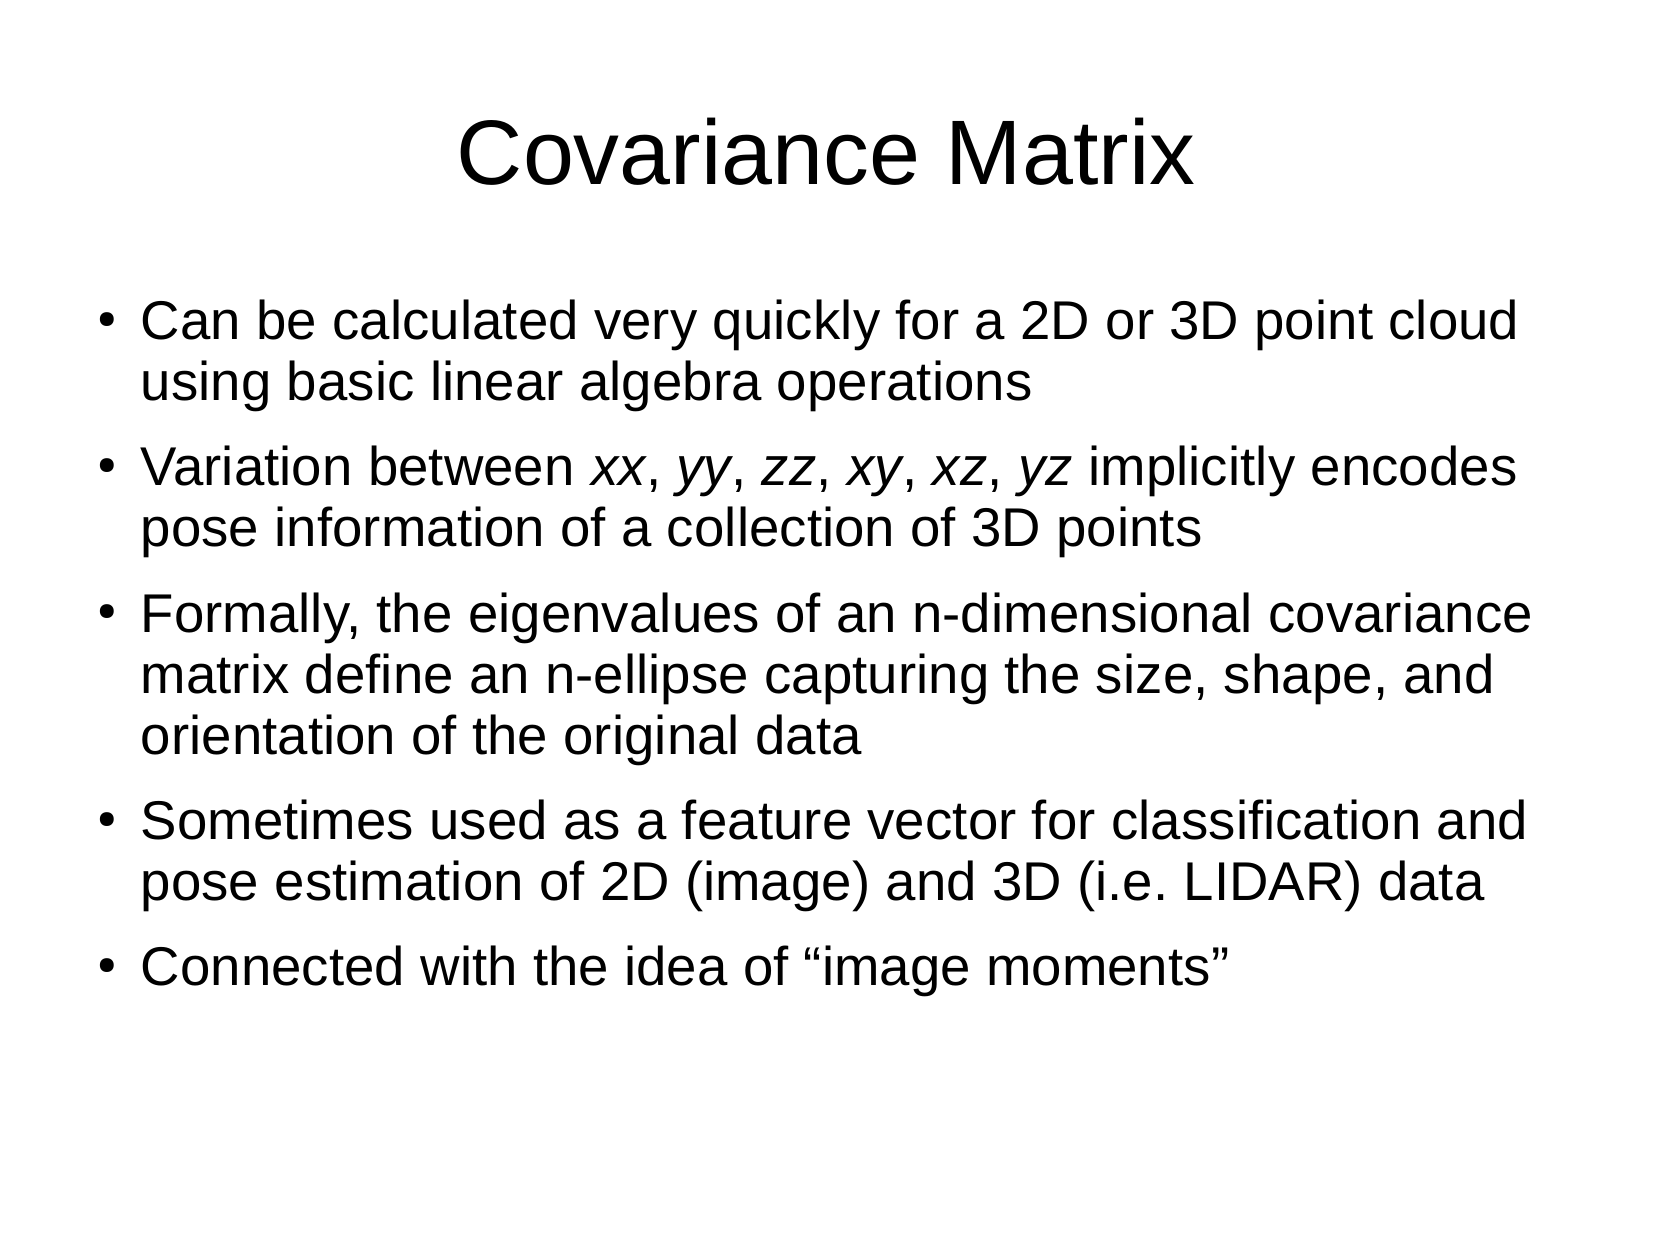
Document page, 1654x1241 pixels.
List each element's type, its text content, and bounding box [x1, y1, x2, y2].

title Covariance Matrix [82, 49, 1571, 257]
list Can be calculated very quickly for a 2D or 3D point cloud using basic linear algebra operations Variation between xx, yy, zz, xy, xz, yz implicitly encodes pose information of a collection of 3D points Formally, the eigenvalues of an n-dimensional covariance matrix define an n-ellipse capturing the size, shape, and orientation of the original data Sometimes used as a feature vector for classification and pose estimation of 2D (image) and 3D (i.e. LIDAR) data Connected with the idea of “image moments” [82, 290, 1571, 1010]
